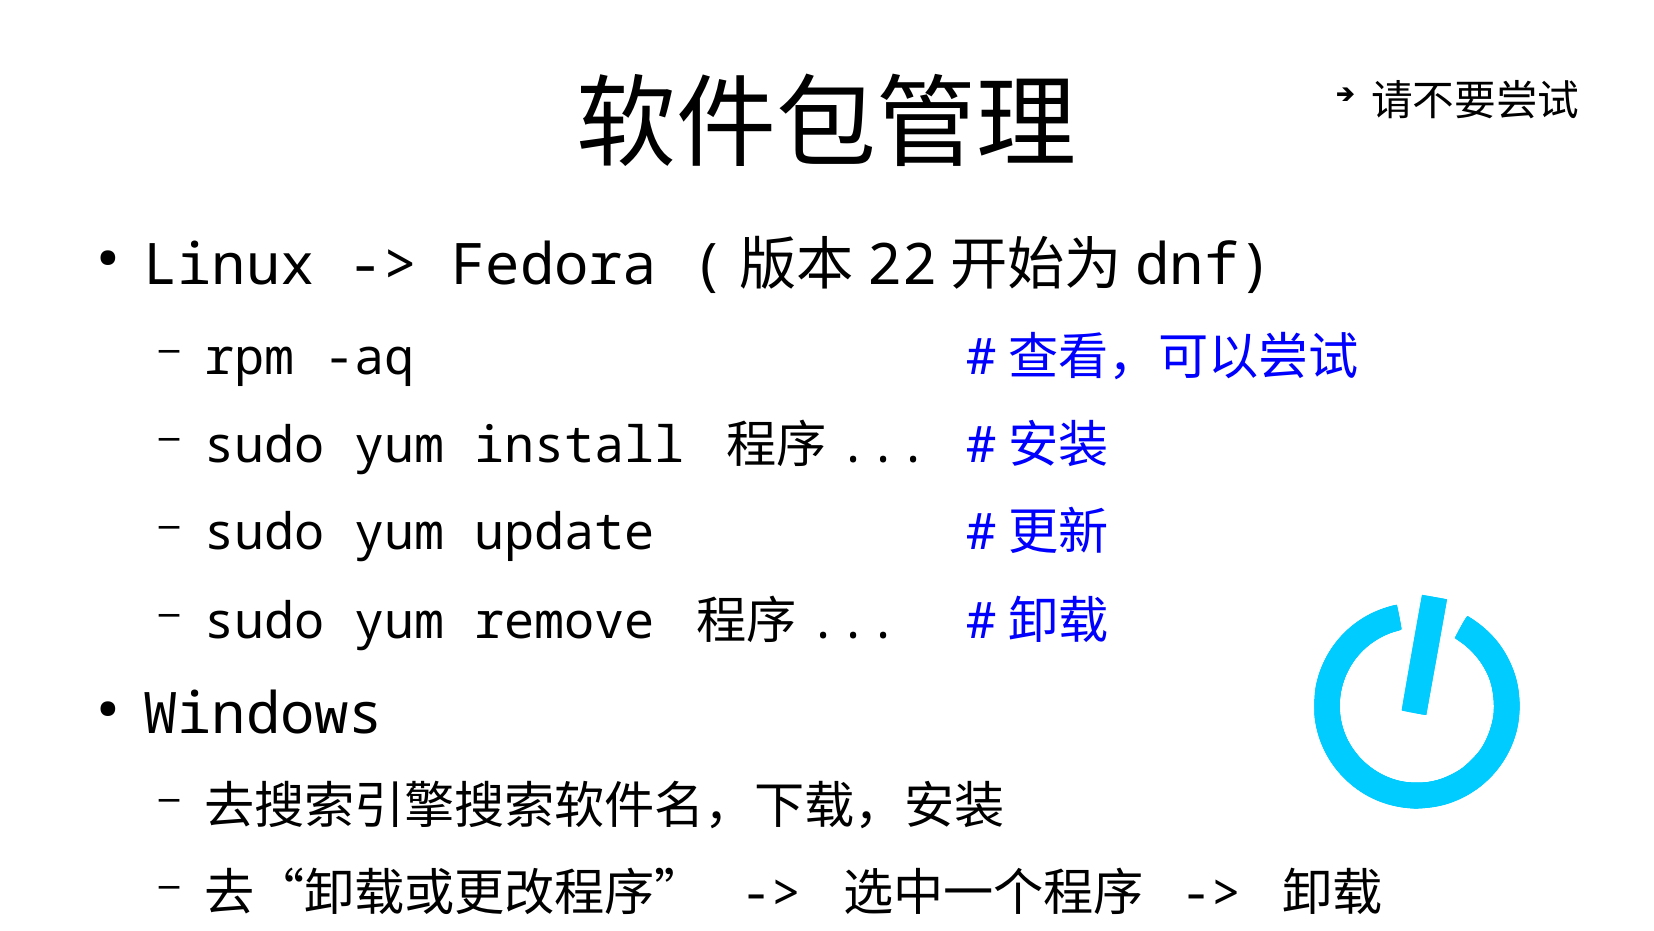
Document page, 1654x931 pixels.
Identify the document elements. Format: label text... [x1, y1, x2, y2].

list Linux -> Fedora (版本22开始为dnf) rpm -aq #查看，可以尝试 sudo yum install 程序... #安装 sudo yum update #更新 sudo yum remove 程序... #卸载 Windows 去搜索引擎搜索软件名，下载，安装 去“卸载或更改程序” -> 选中一个程序 -> 卸载 [82, 217, 1619, 931]
text_box 请不要尝试 [1192, 59, 1595, 199]
title 软件包管理 [82, 37, 1571, 193]
